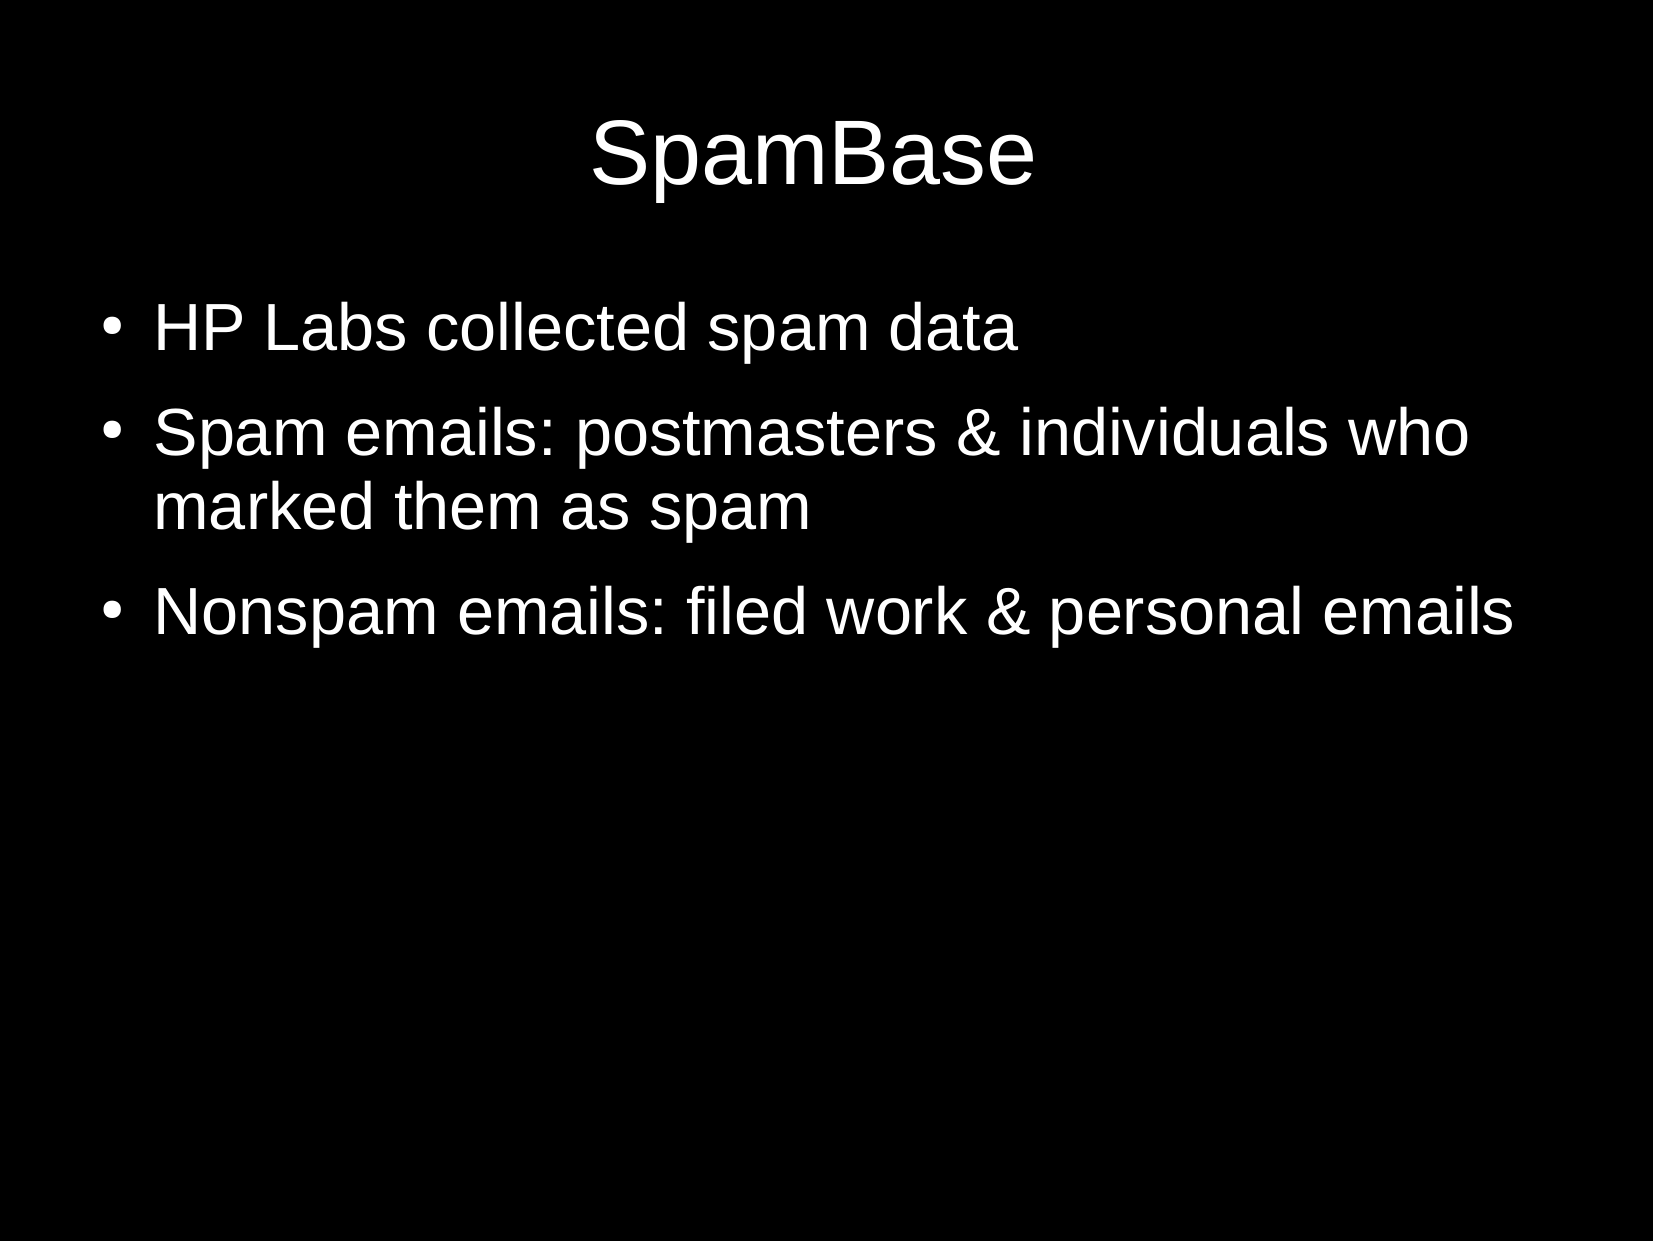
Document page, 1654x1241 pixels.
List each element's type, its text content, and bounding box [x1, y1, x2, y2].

title SpamBase [82, 49, 1571, 257]
list HP Labs collected spam data Spam emails: postmasters & individuals who marked them as spam Nonspam emails: filed work & personal emails [82, 290, 1571, 1109]
